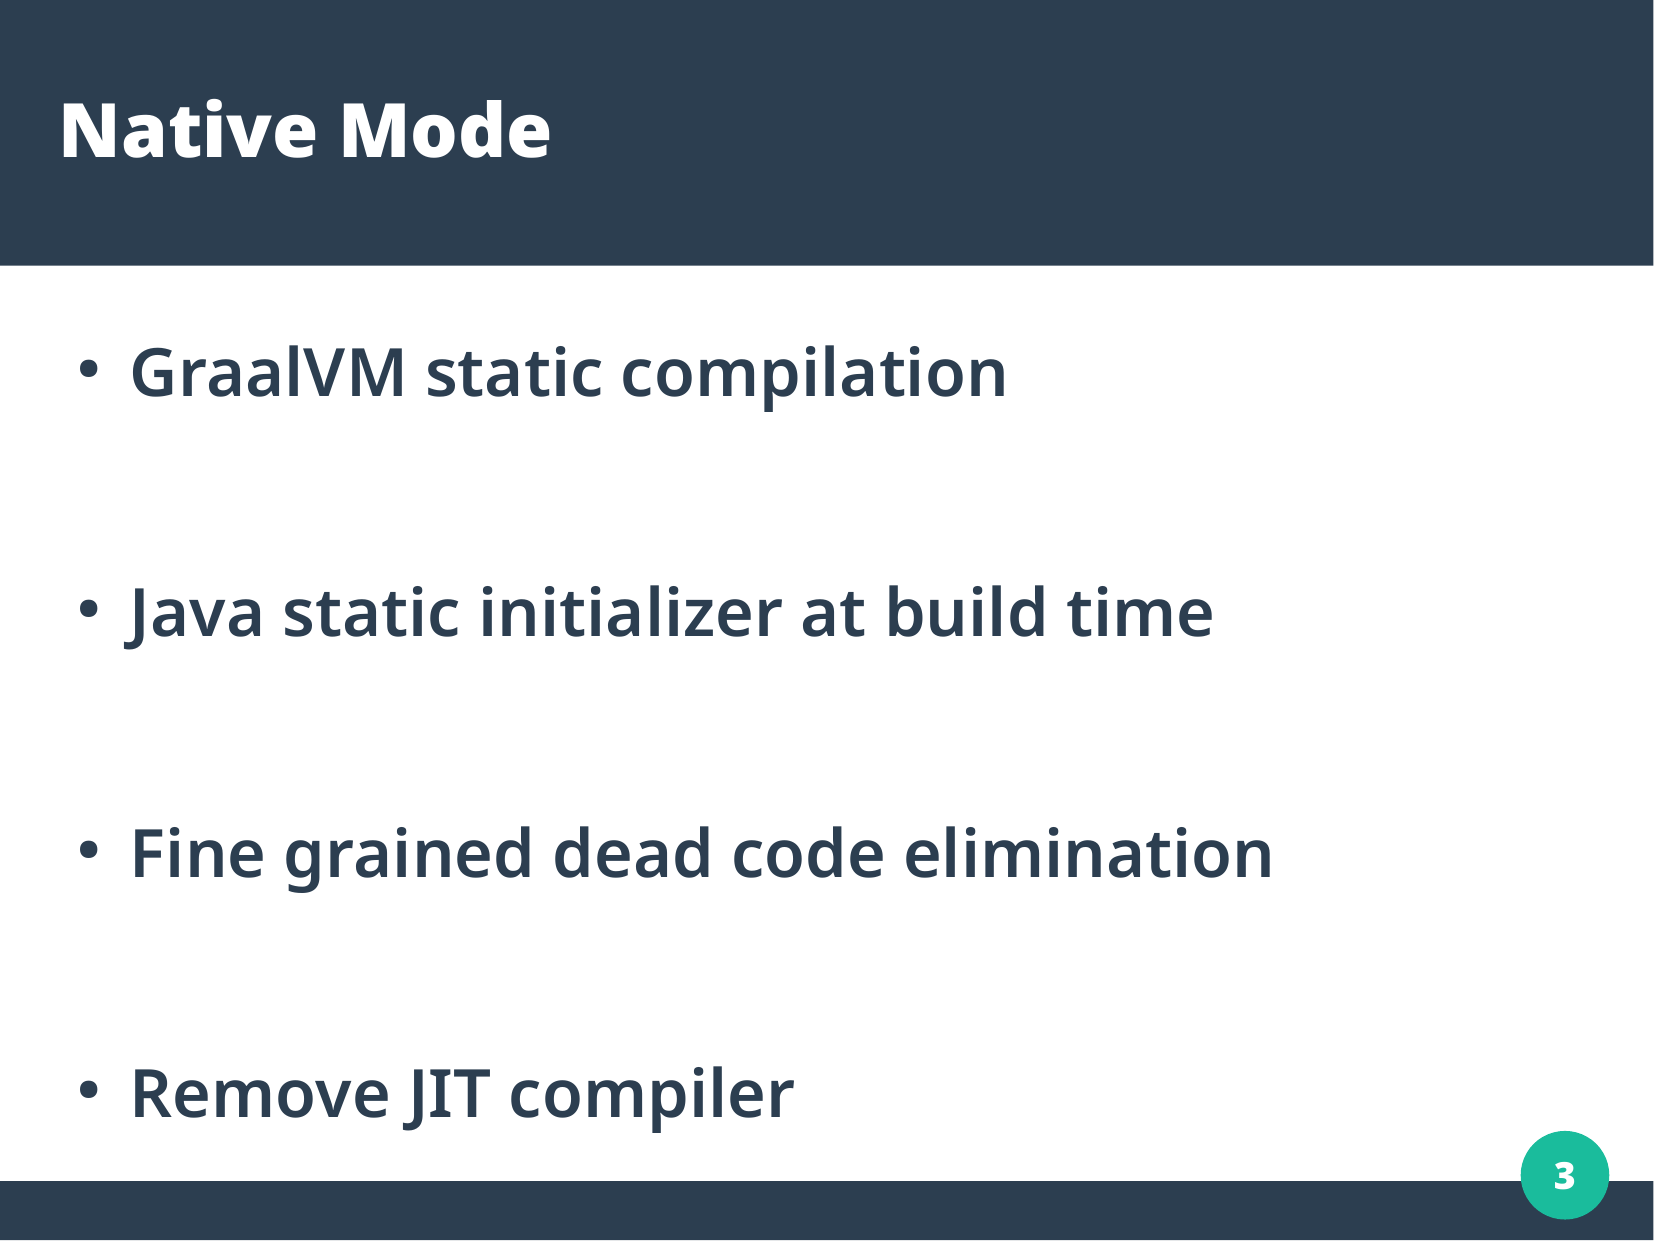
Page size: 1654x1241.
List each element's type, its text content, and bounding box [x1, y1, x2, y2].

list GraalVM static compilation Java static initializer at build time Fine grained dead code elimination Remove JIT compiler [59, 324, 1595, 1152]
title Native Mode [59, 49, 1595, 207]
